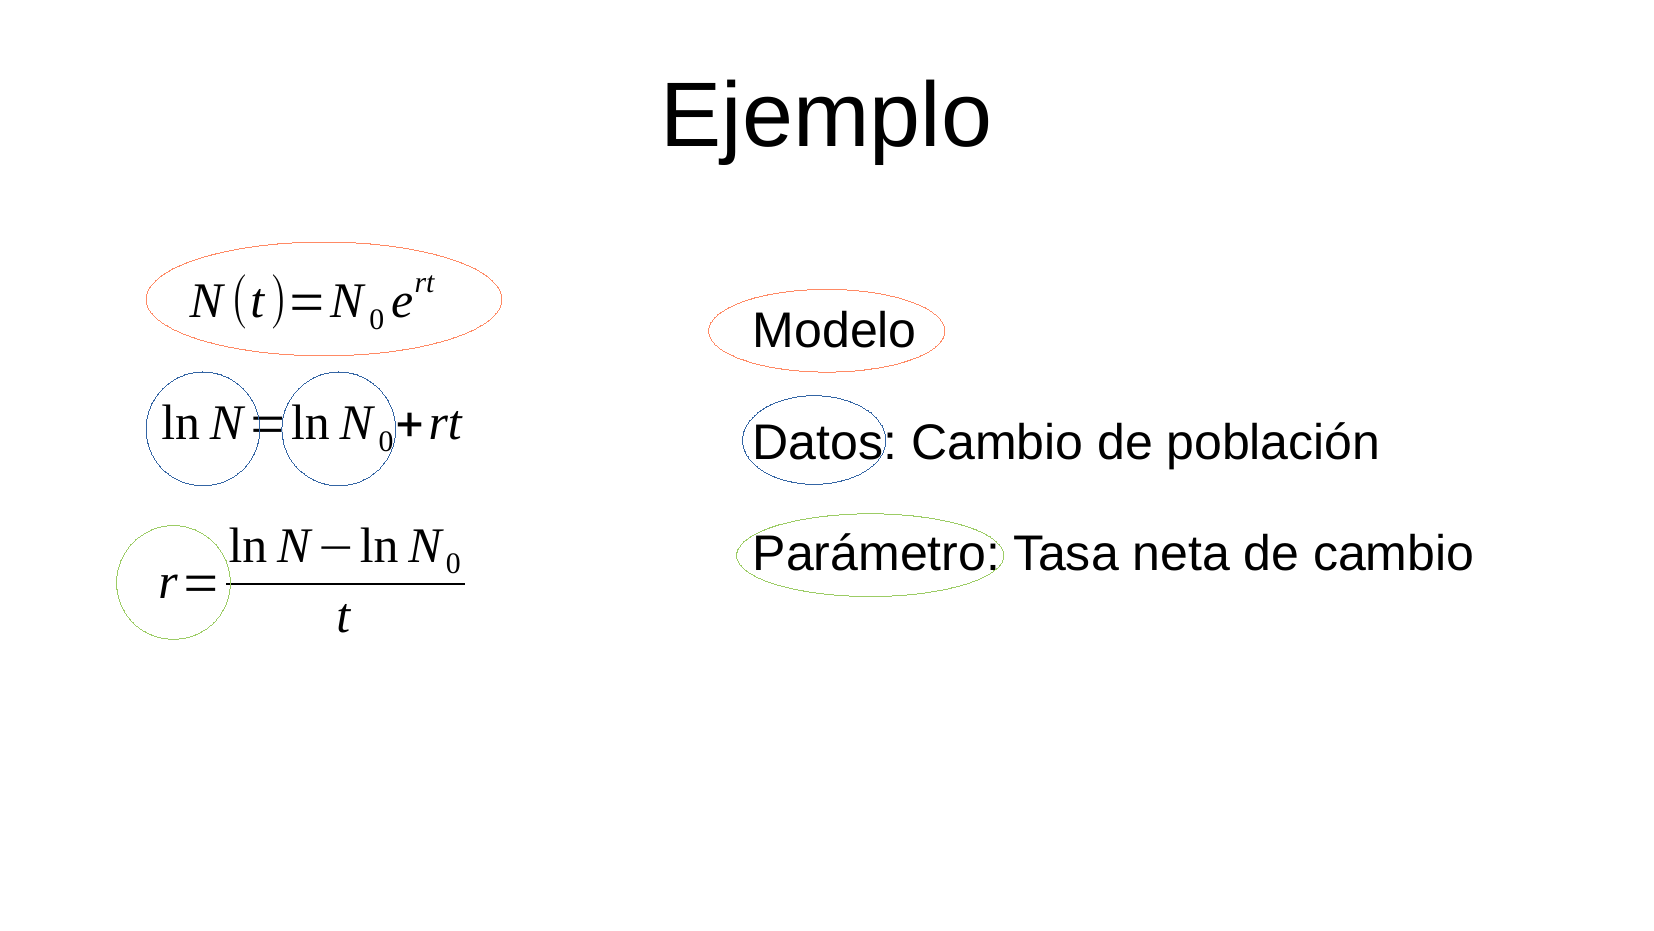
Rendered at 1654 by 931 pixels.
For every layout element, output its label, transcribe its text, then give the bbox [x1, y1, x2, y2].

title Ejemplo [82, 37, 1571, 193]
text_box Modelo Datos: Cambio de población Parámetro: Tasa neta de cambio [738, 295, 1490, 589]
chart [152, 265, 473, 644]
